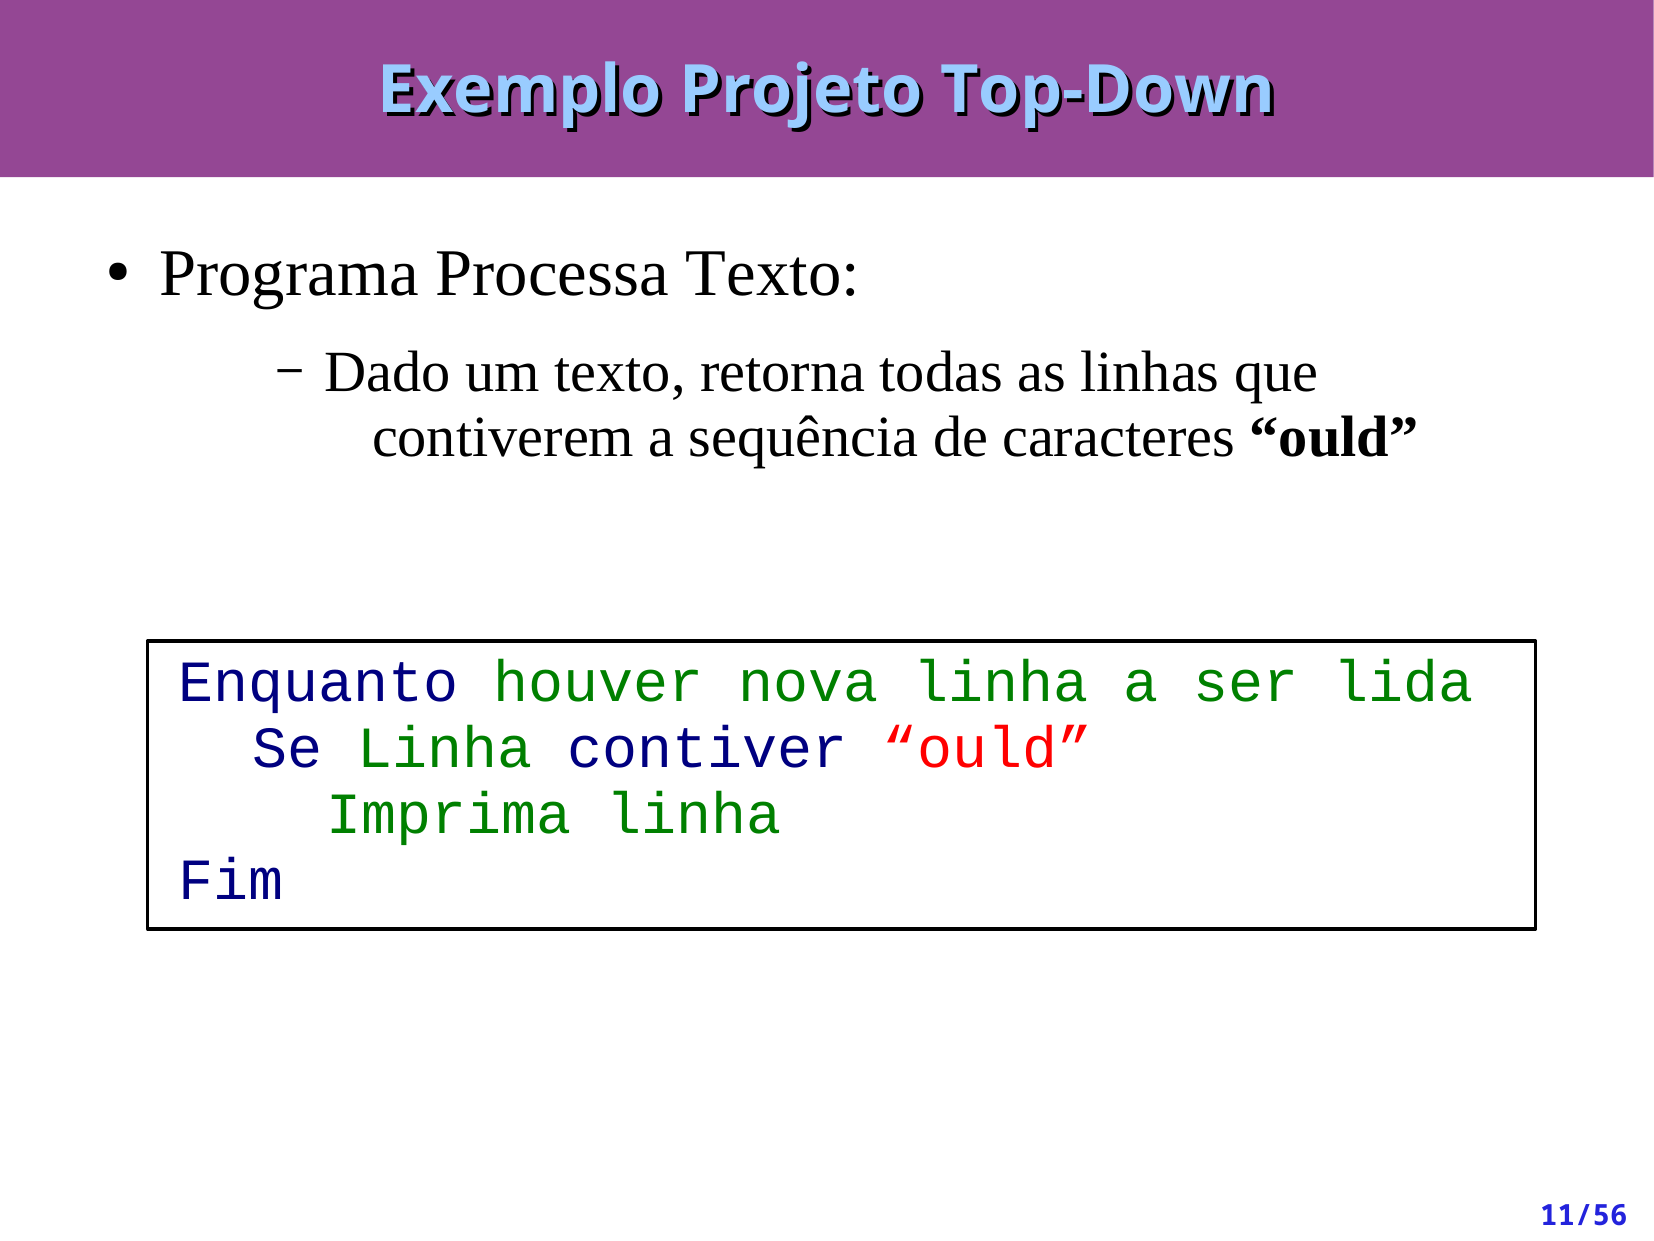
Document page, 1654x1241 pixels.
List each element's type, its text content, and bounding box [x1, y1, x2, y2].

title Exemplo Projeto Top-Down [82, 0, 1571, 176]
text_box Enquanto houver nova linha a ser lida Se Linha contiver “ould” Imprima linha Fim [147, 641, 1536, 929]
list Programa Processa Texto: Dado um texto, retorna todas as linhas que contiverem a sequência de caracteres “ould” [88, 236, 1577, 1055]
